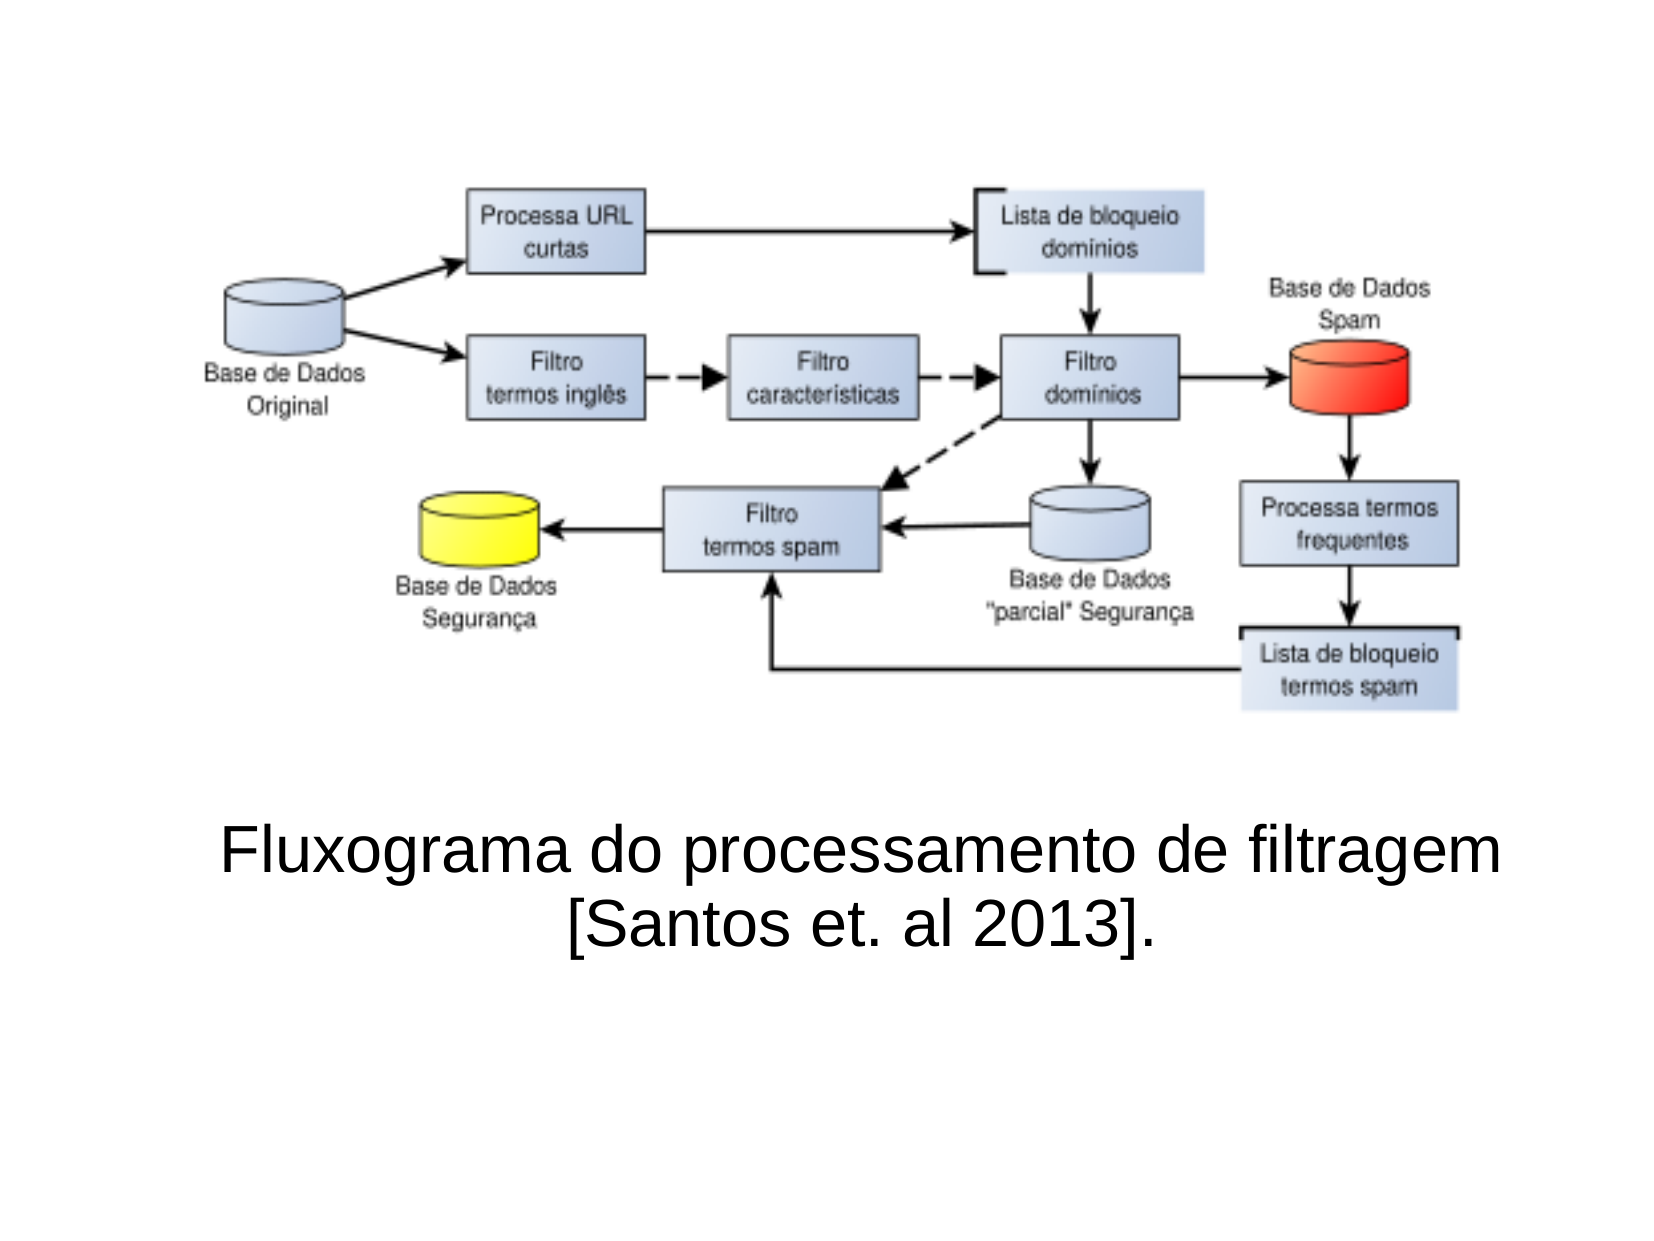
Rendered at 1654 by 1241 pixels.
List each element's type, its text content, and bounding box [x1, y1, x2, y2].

picture [153, 141, 1524, 756]
list Fluxograma do processamento de filtragem [Santos et. al 2013]. [82, 290, 1571, 1010]
